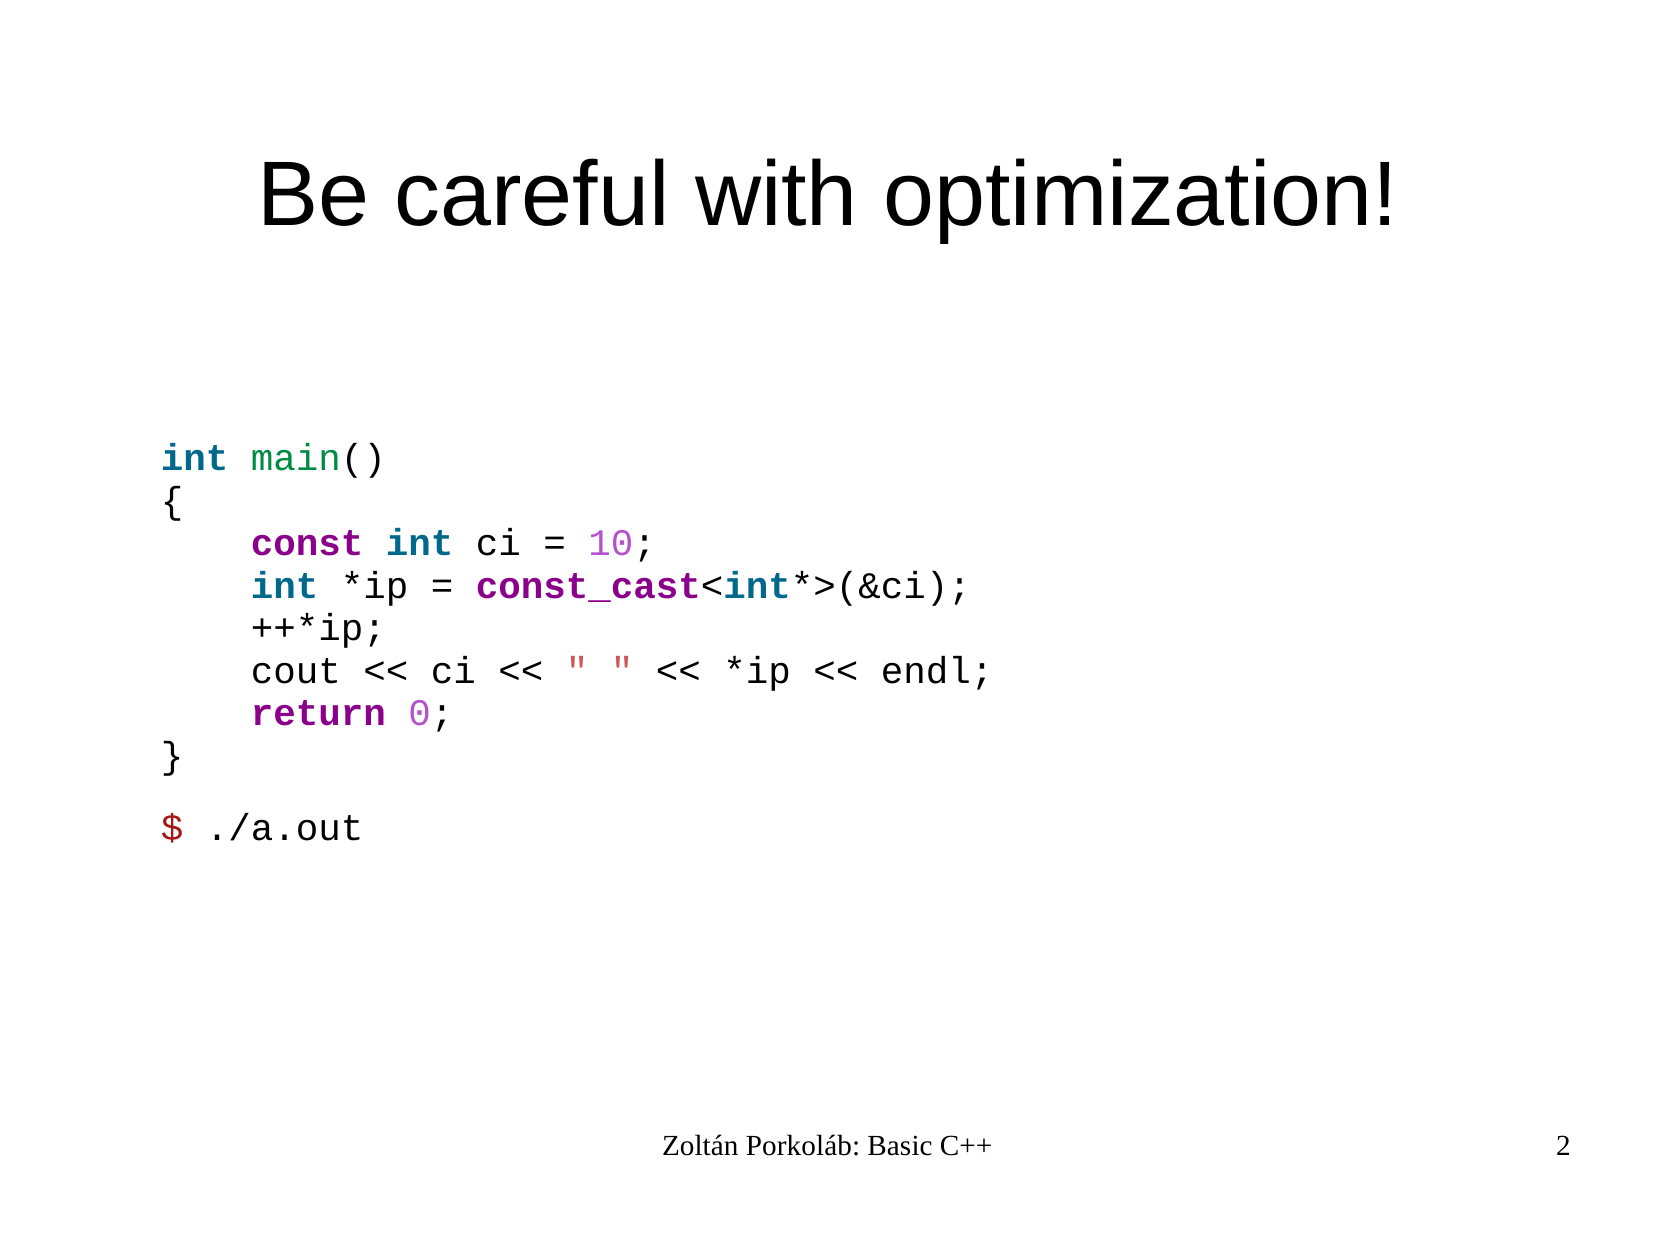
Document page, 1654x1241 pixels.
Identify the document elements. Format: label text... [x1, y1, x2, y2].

title Be careful with optimization! [60, 90, 1598, 298]
list int main() { const int ci = 10; int *ip = const_cast<int*>(&ci); ++*ip; cout << ci << " " << *ip << endl; return 0; } $ ./a.out [90, 345, 1579, 961]
